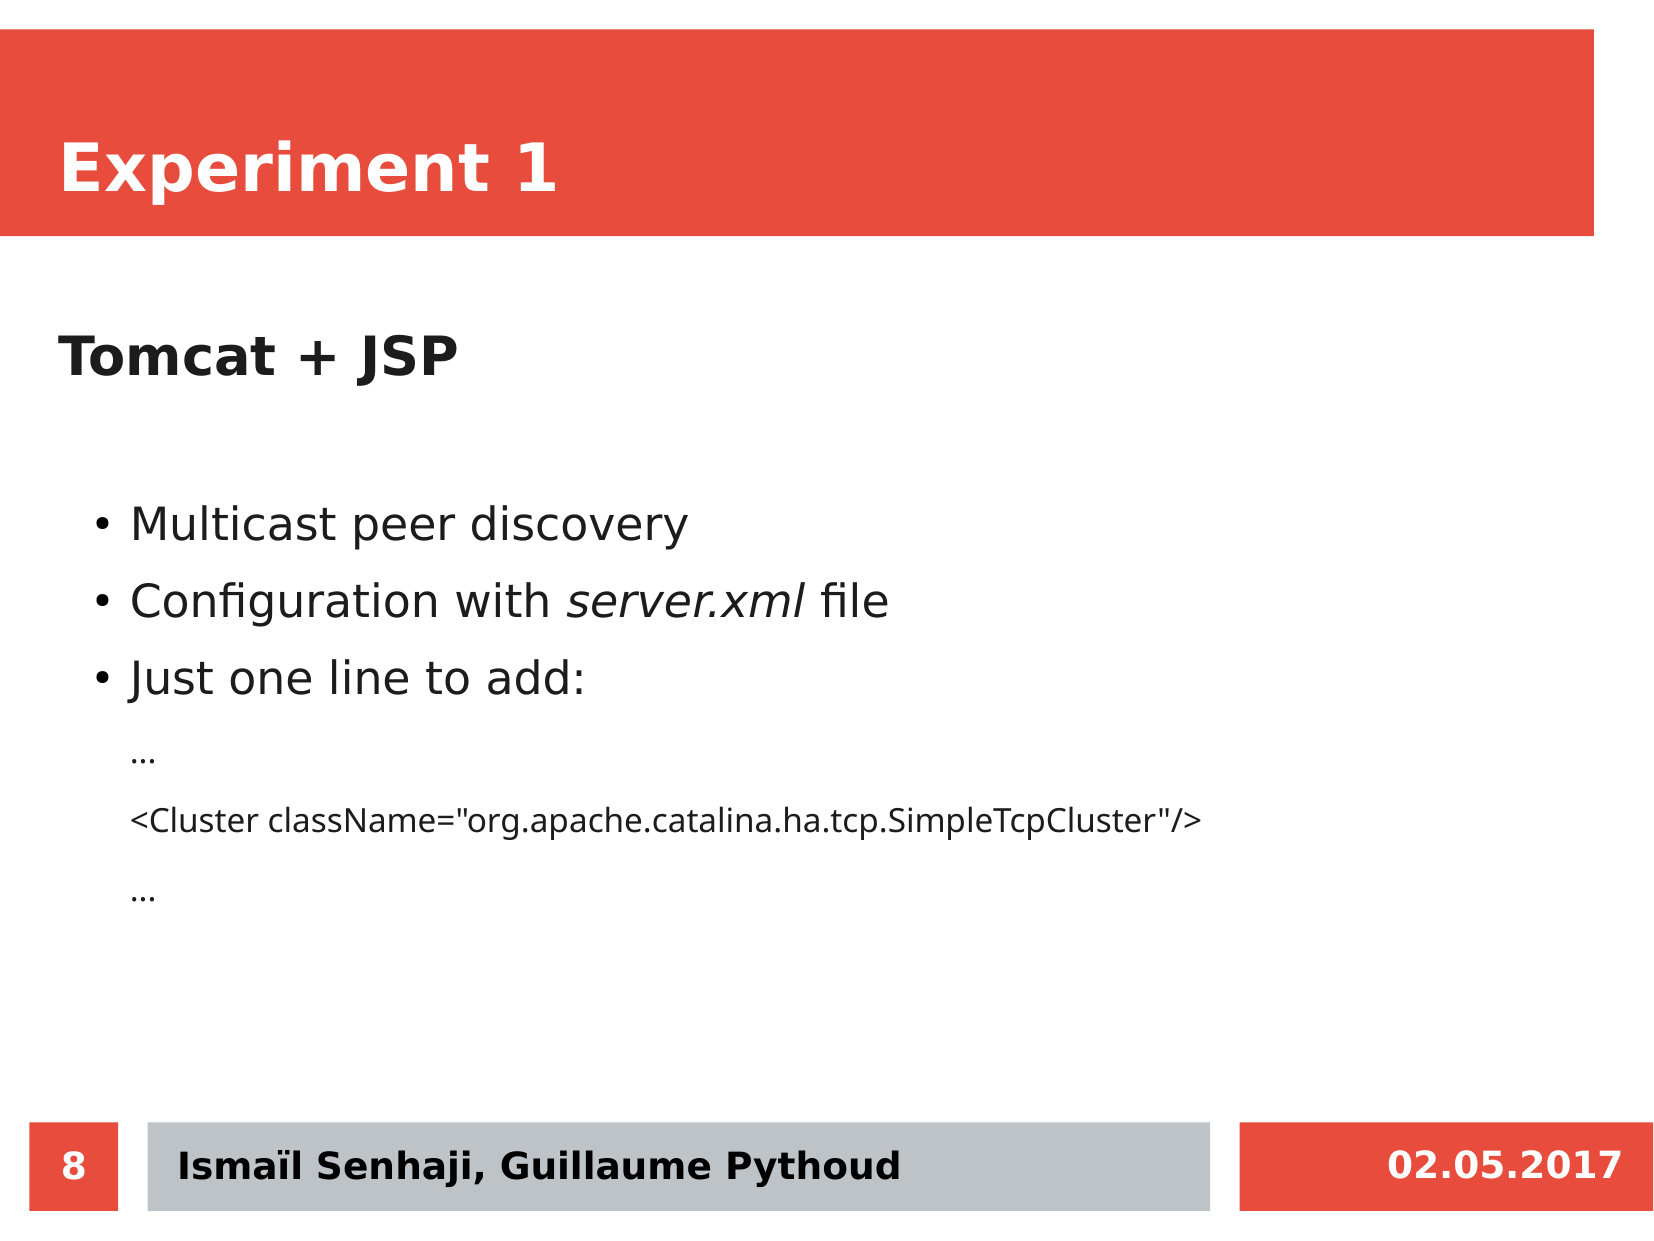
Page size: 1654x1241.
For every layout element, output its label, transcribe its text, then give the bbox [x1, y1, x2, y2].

title Experiment 1 [58, 59, 1594, 207]
list Tomcat + JSP Multicast peer discovery Configuration with server.xml file Just one line to add: ... <Cluster className="org.apache.catalina.ha.tcp.SimpleTcpCluster"/> ... [58, 324, 1565, 1093]
